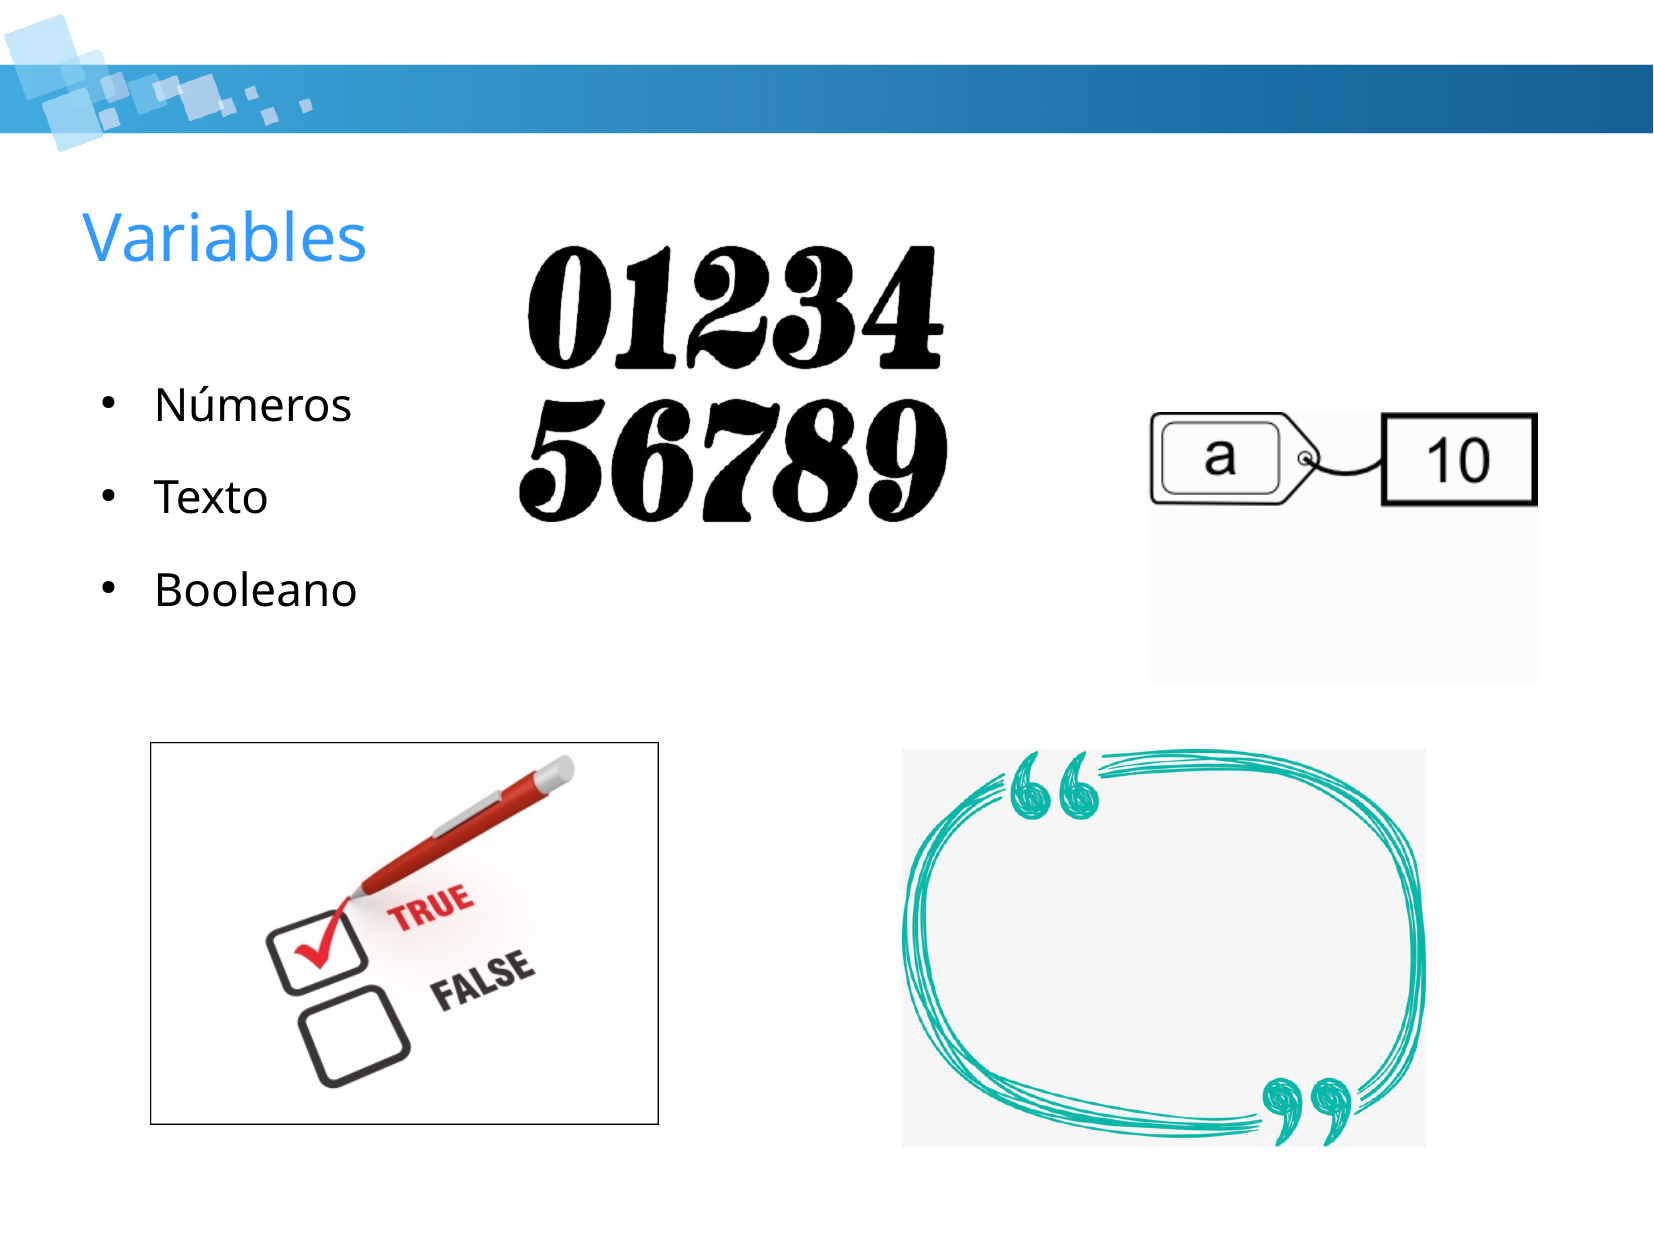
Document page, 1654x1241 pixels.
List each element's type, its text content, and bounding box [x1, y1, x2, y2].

picture [0, 0, 1653, 1238]
list Números Texto Booleano [82, 372, 1571, 1093]
title Variables [82, 132, 1571, 340]
